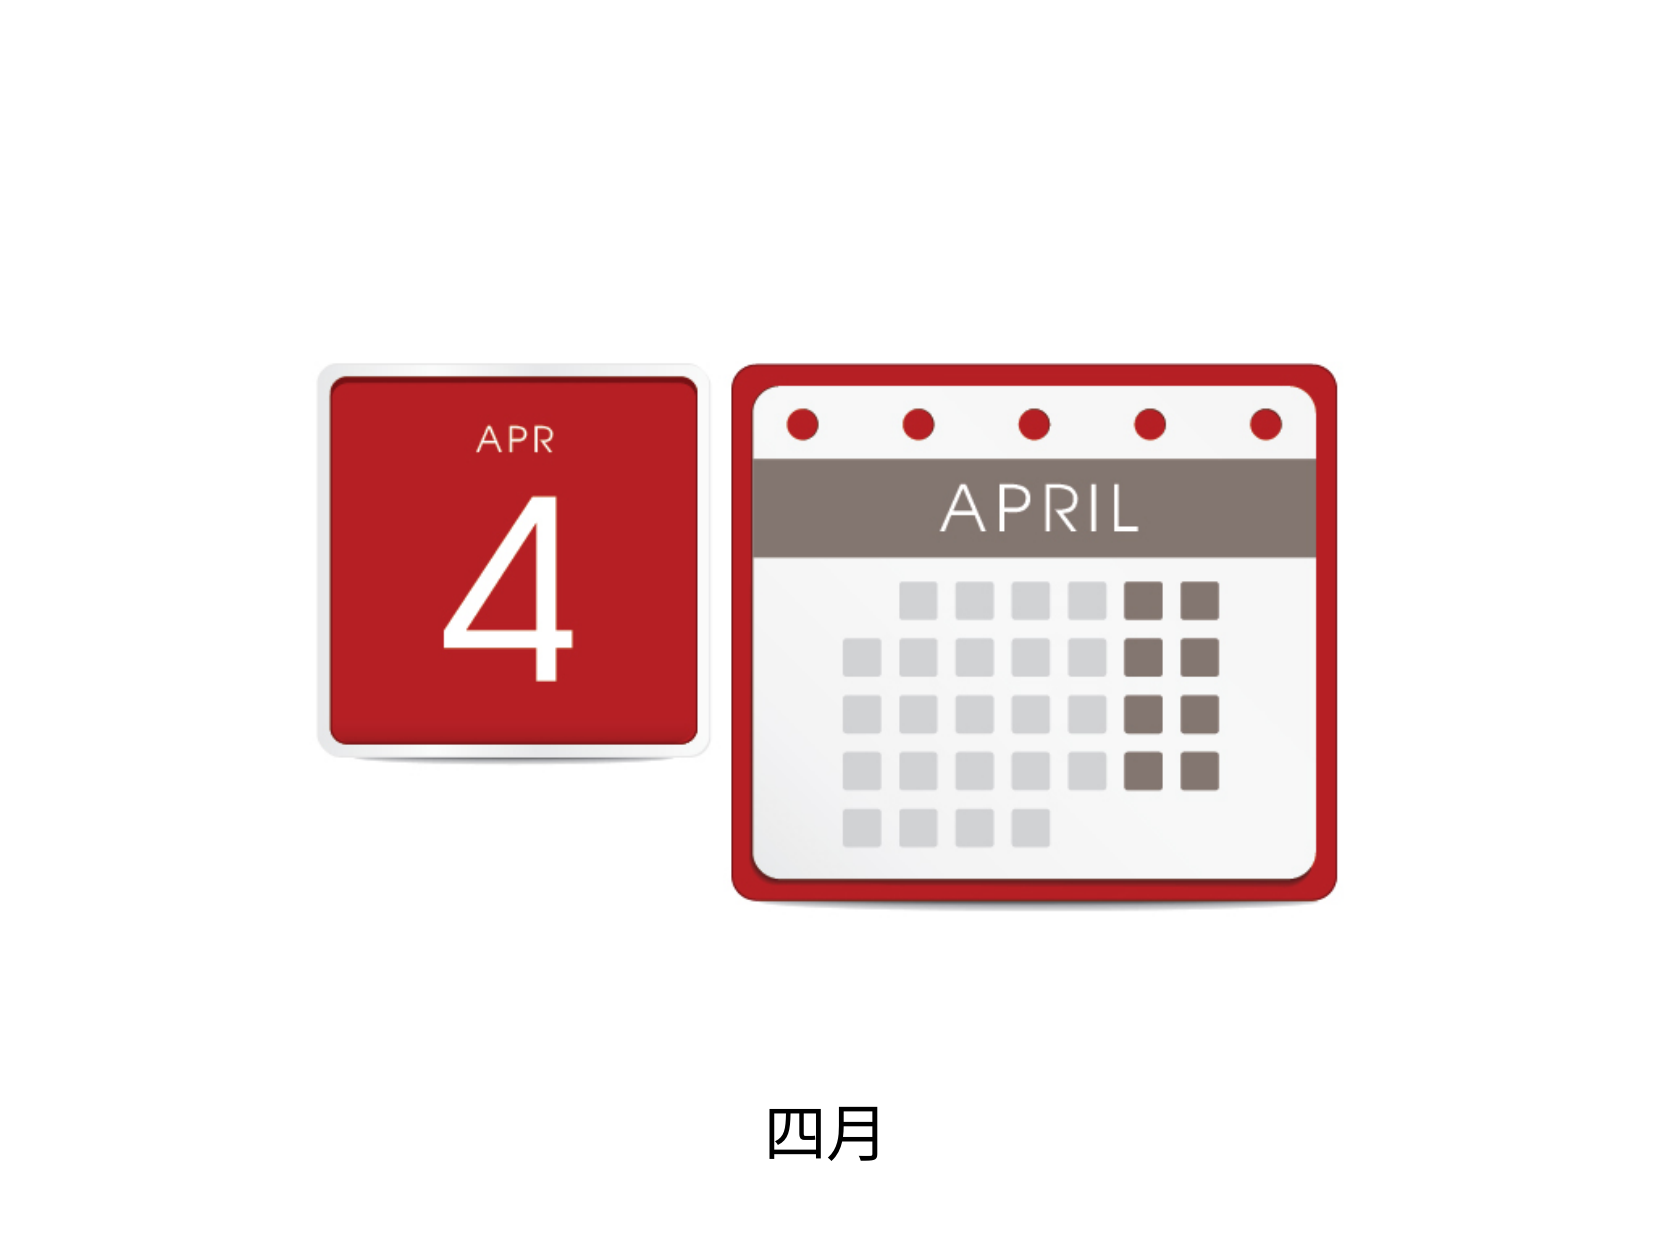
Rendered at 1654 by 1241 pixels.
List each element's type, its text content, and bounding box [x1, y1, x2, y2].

picture [0, 0, 1654, 1241]
title 四月 [82, 1025, 1571, 1233]
